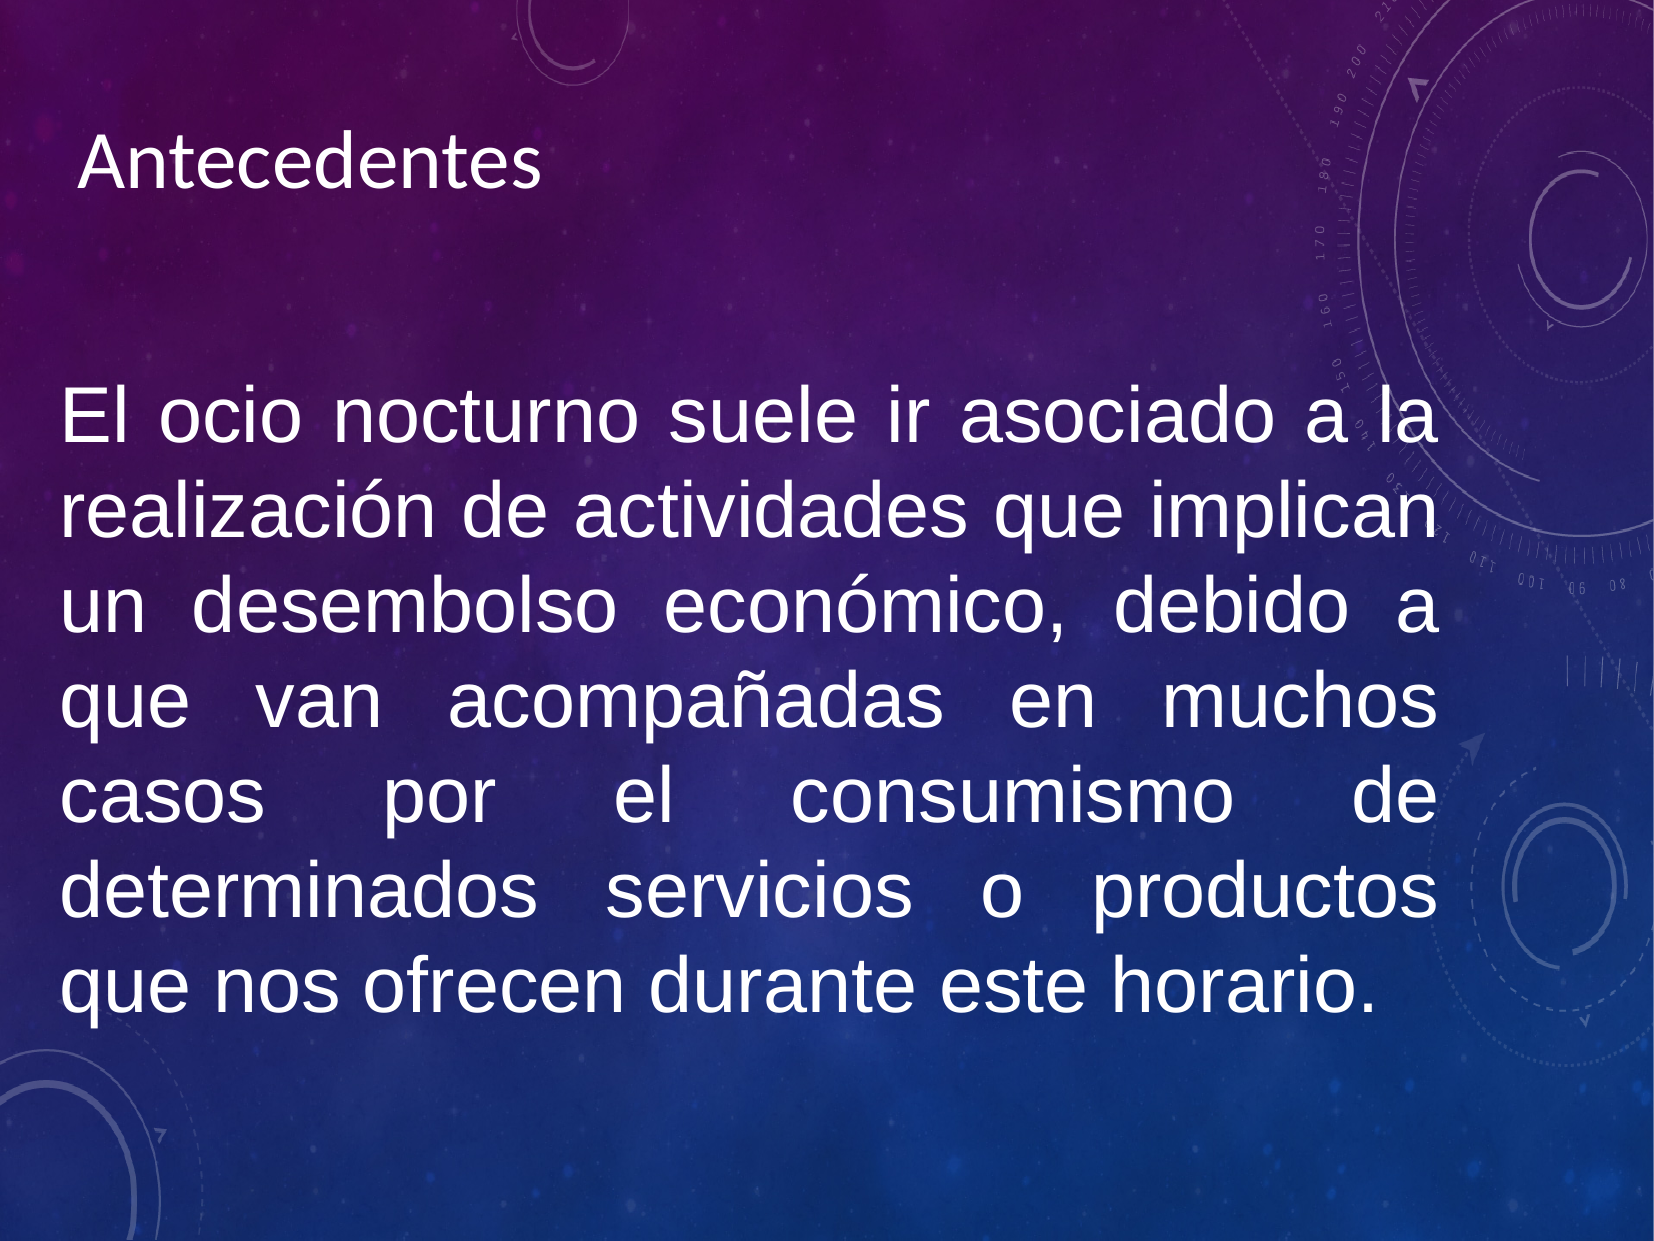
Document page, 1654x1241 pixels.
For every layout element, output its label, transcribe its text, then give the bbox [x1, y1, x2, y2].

title Antecedentes [62, 23, 1437, 287]
picture [0, 0, 1654, 1241]
list El ocio nocturno suele ir asociado a la realización de actividades que implican un desembolso económico, debido a que van acompañadas en muchos casos por el consumismo de determinados servicios o productos que nos ofrecen durante este horario. [44, 422, 1455, 1035]
